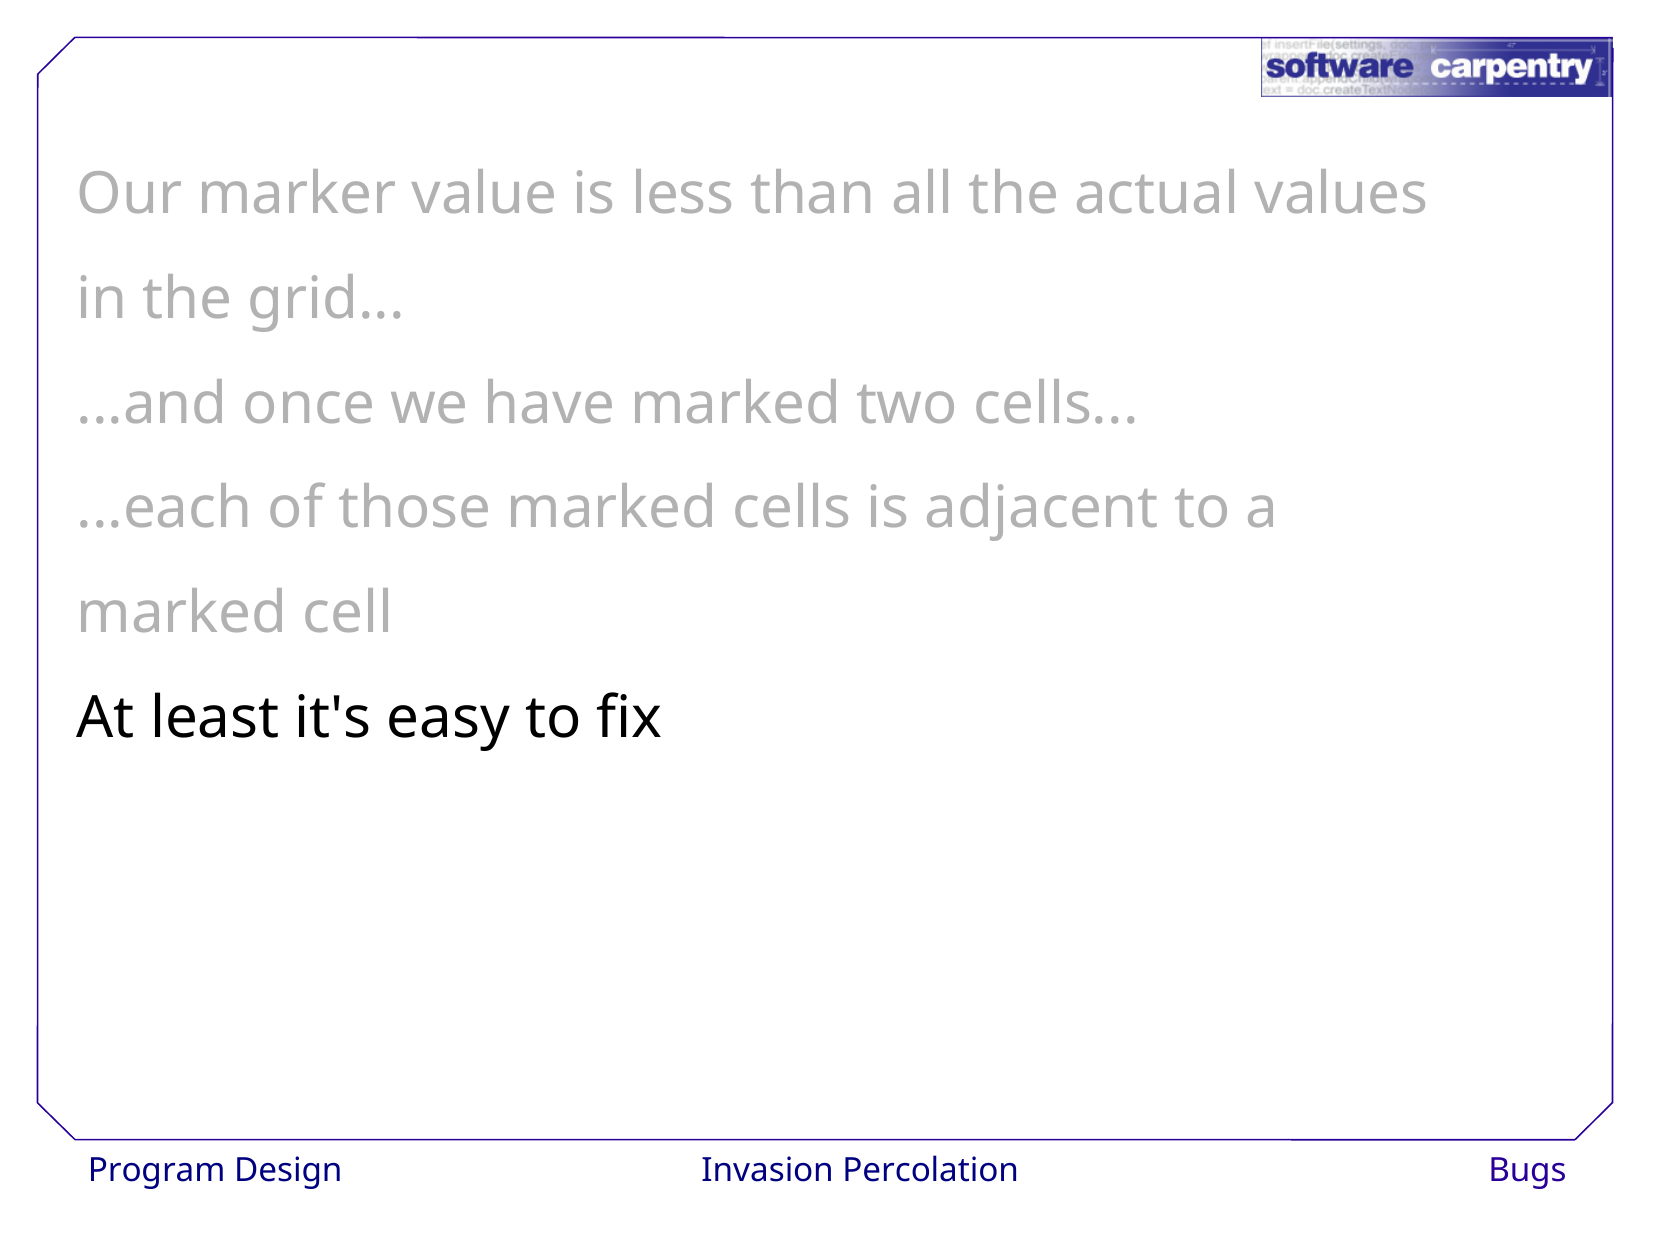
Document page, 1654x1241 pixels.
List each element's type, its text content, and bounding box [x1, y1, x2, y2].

text_box Our marker value is less than all the actual values in the grid... ...and once we have marked two cells... ...each of those marked cells is adjacent to a marked cell At least it's easy to fix [61, 112, 1594, 758]
picture [1261, 39, 1613, 97]
